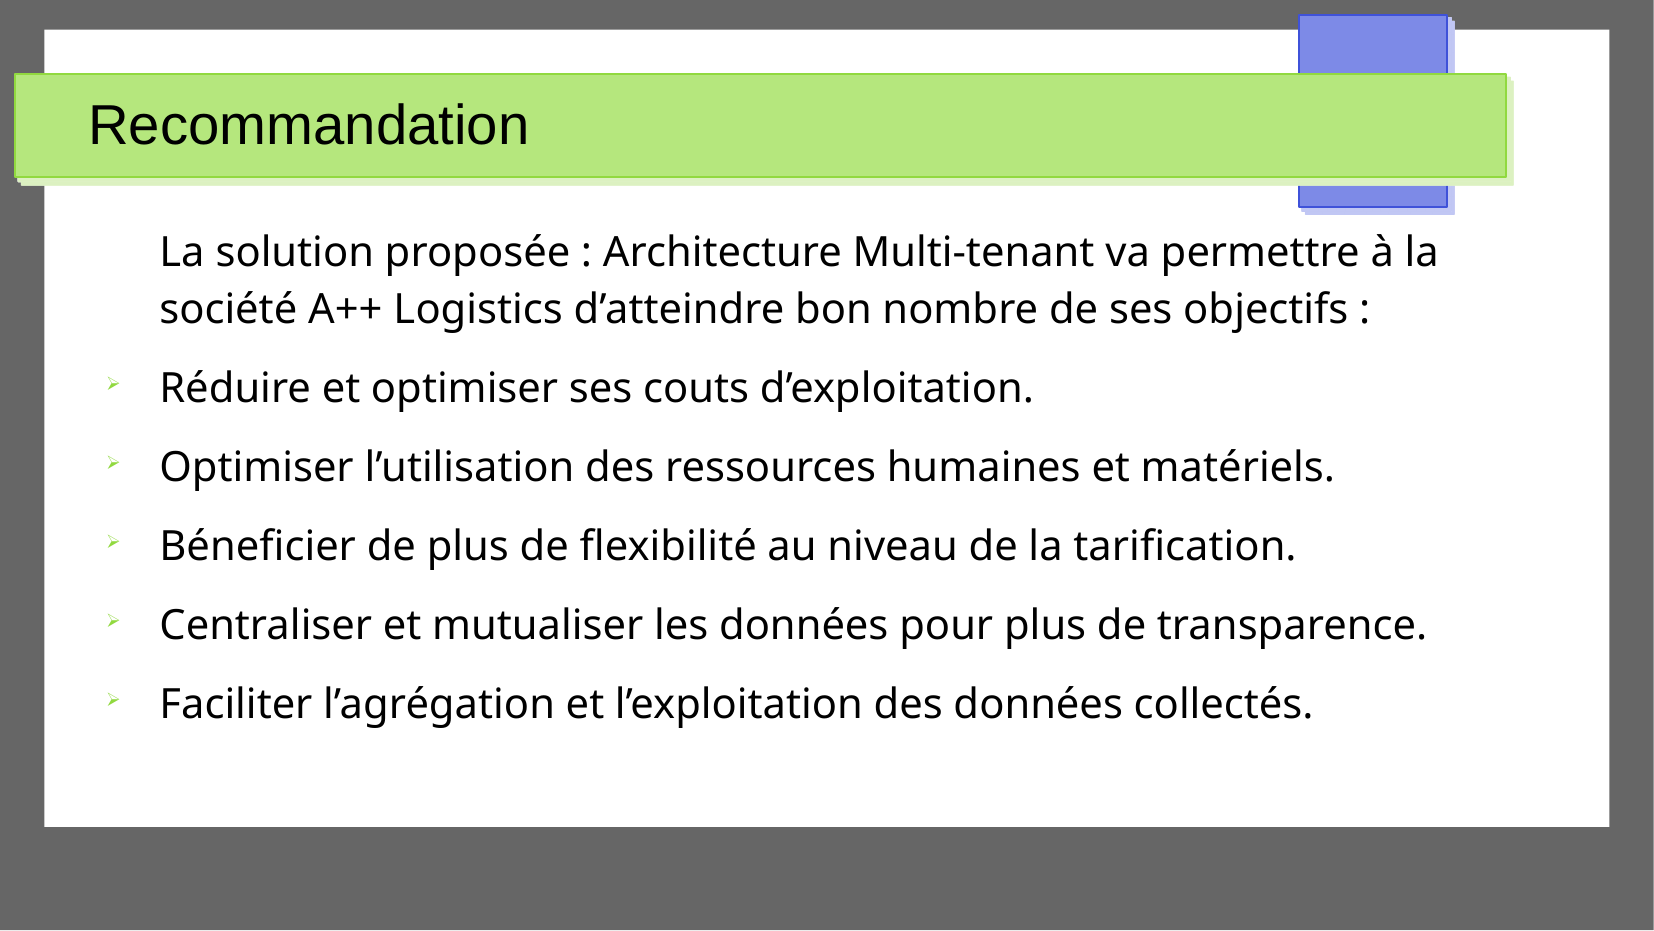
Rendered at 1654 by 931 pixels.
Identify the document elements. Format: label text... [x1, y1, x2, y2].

list La solution proposée : Architecture Multi-tenant va permettre à la société A++ Logistics d’atteindre bon nombre de ses objectifs : Réduire et optimiser ses couts d’exploitation. Optimiser l’utilisation des ressources humaines et matériels. Béneficier de plus de flexibilité au niveau de la tarification. Centraliser et mutualiser les données pour plus de transparence. Faciliter l’agrégation et l’exploitation des données collectés. [88, 221, 1565, 813]
title Recommandation [88, 73, 1506, 178]
